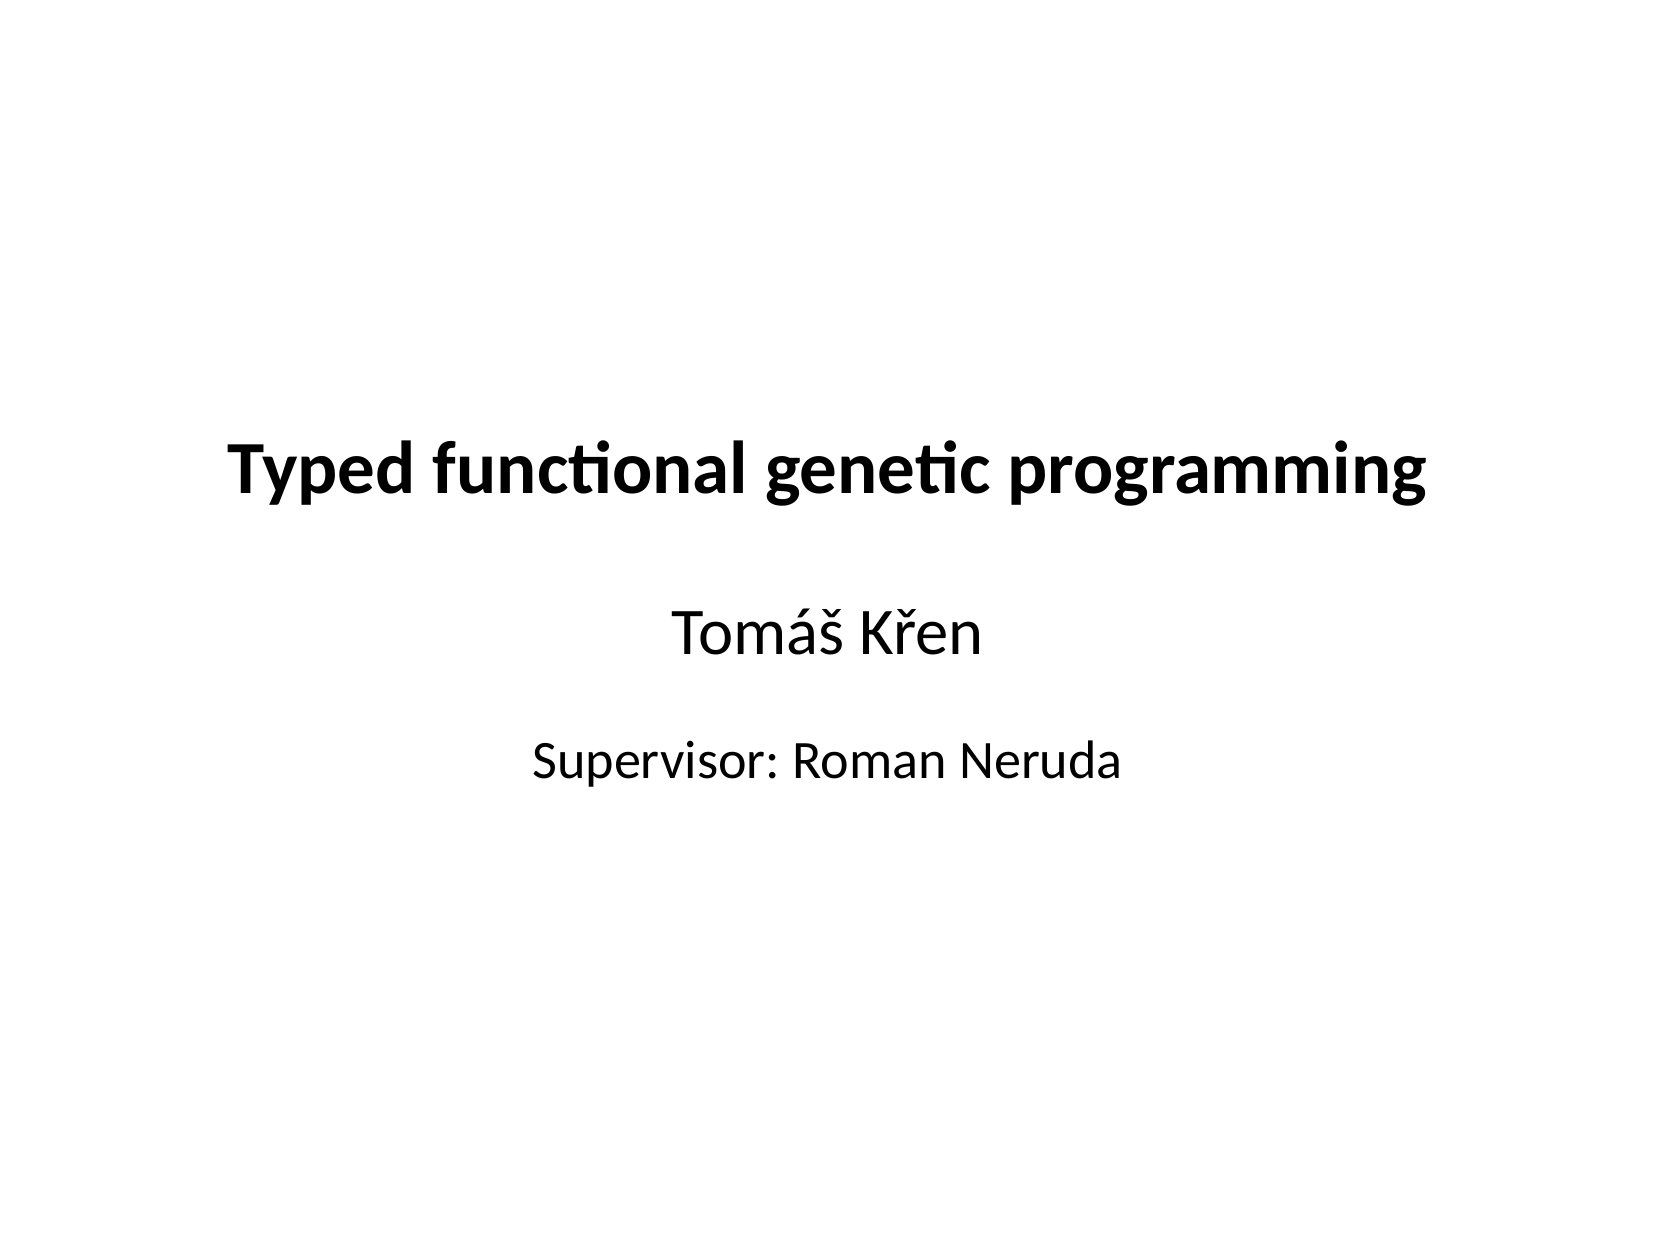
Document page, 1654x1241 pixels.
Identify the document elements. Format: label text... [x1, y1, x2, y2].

subtitle Typed functional genetic programming Tomáš Křen Supervisor: Roman Neruda [19, 0, 1636, 1241]
